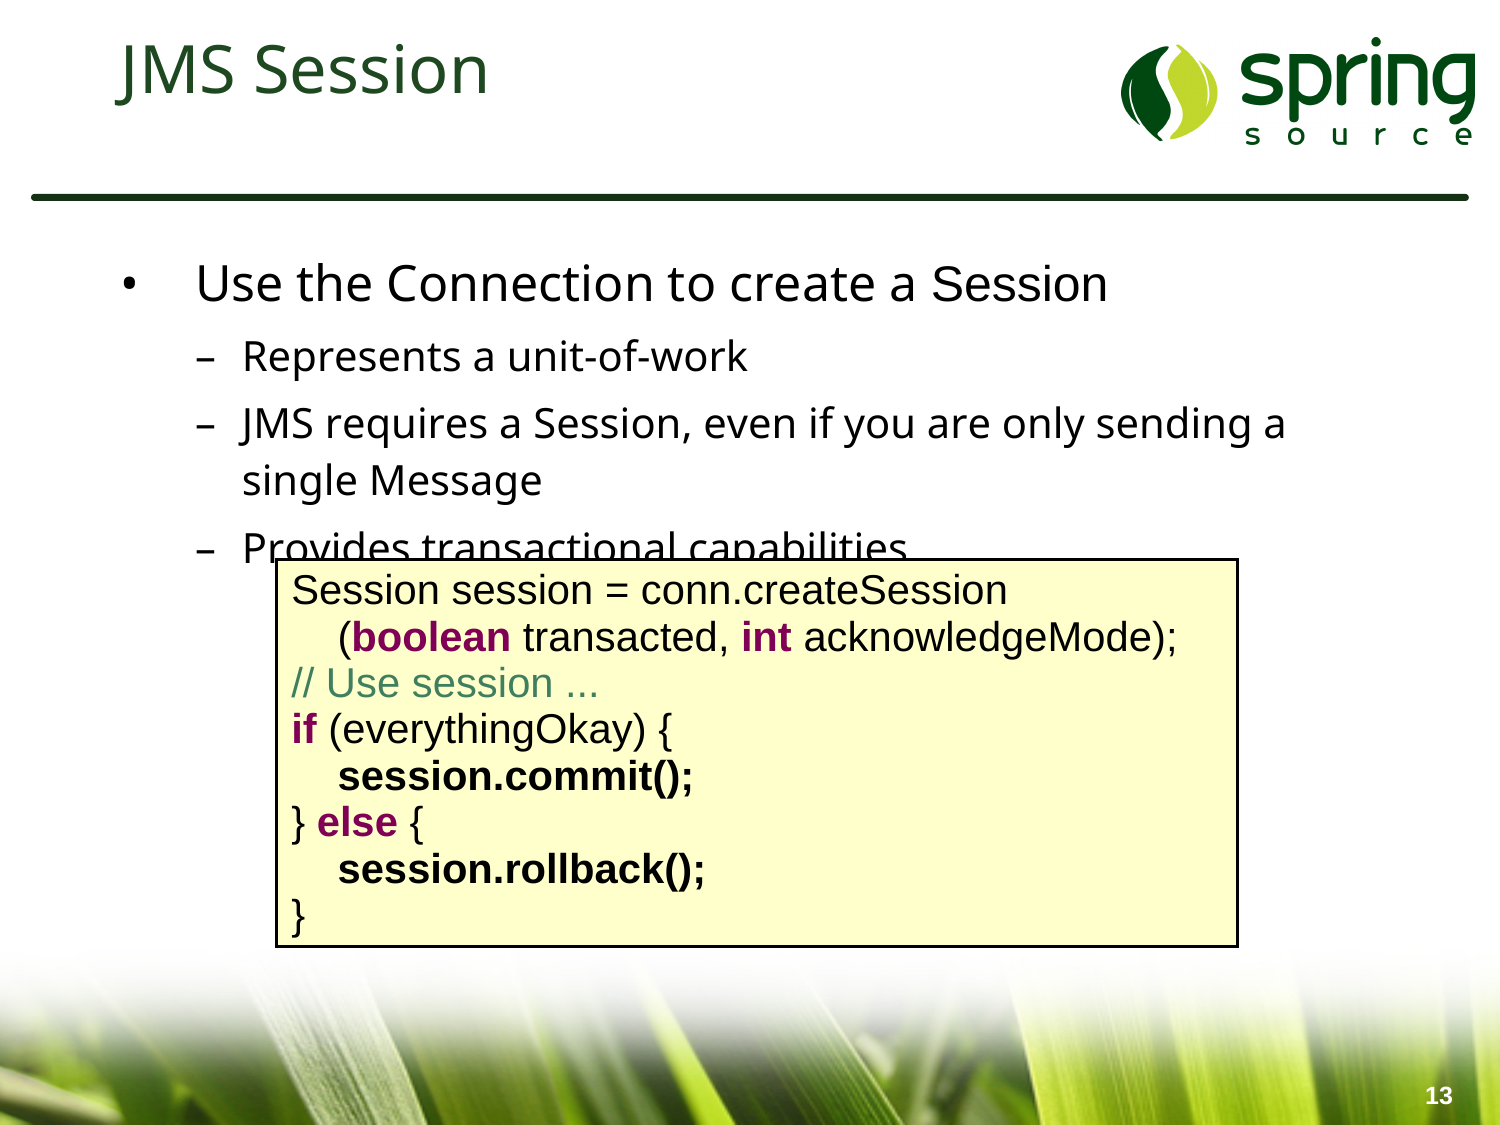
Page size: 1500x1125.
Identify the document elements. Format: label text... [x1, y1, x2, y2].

picture [1138, 37, 1475, 145]
picture [0, 944, 1500, 1125]
title JMS Session [105, 15, 1138, 178]
list Use the Connection to create a Session Represents a unit-of-work JMS requires a Session, even if you are only sending a single Message Provides transactional capabilities [105, 240, 1396, 903]
text_box Session session = conn.createSession (boolean transacted, int acknowledgeMode); // Use session ... if (everythingOkay) { session.commit(); } else { session.rollback(); } [276, 559, 1238, 947]
